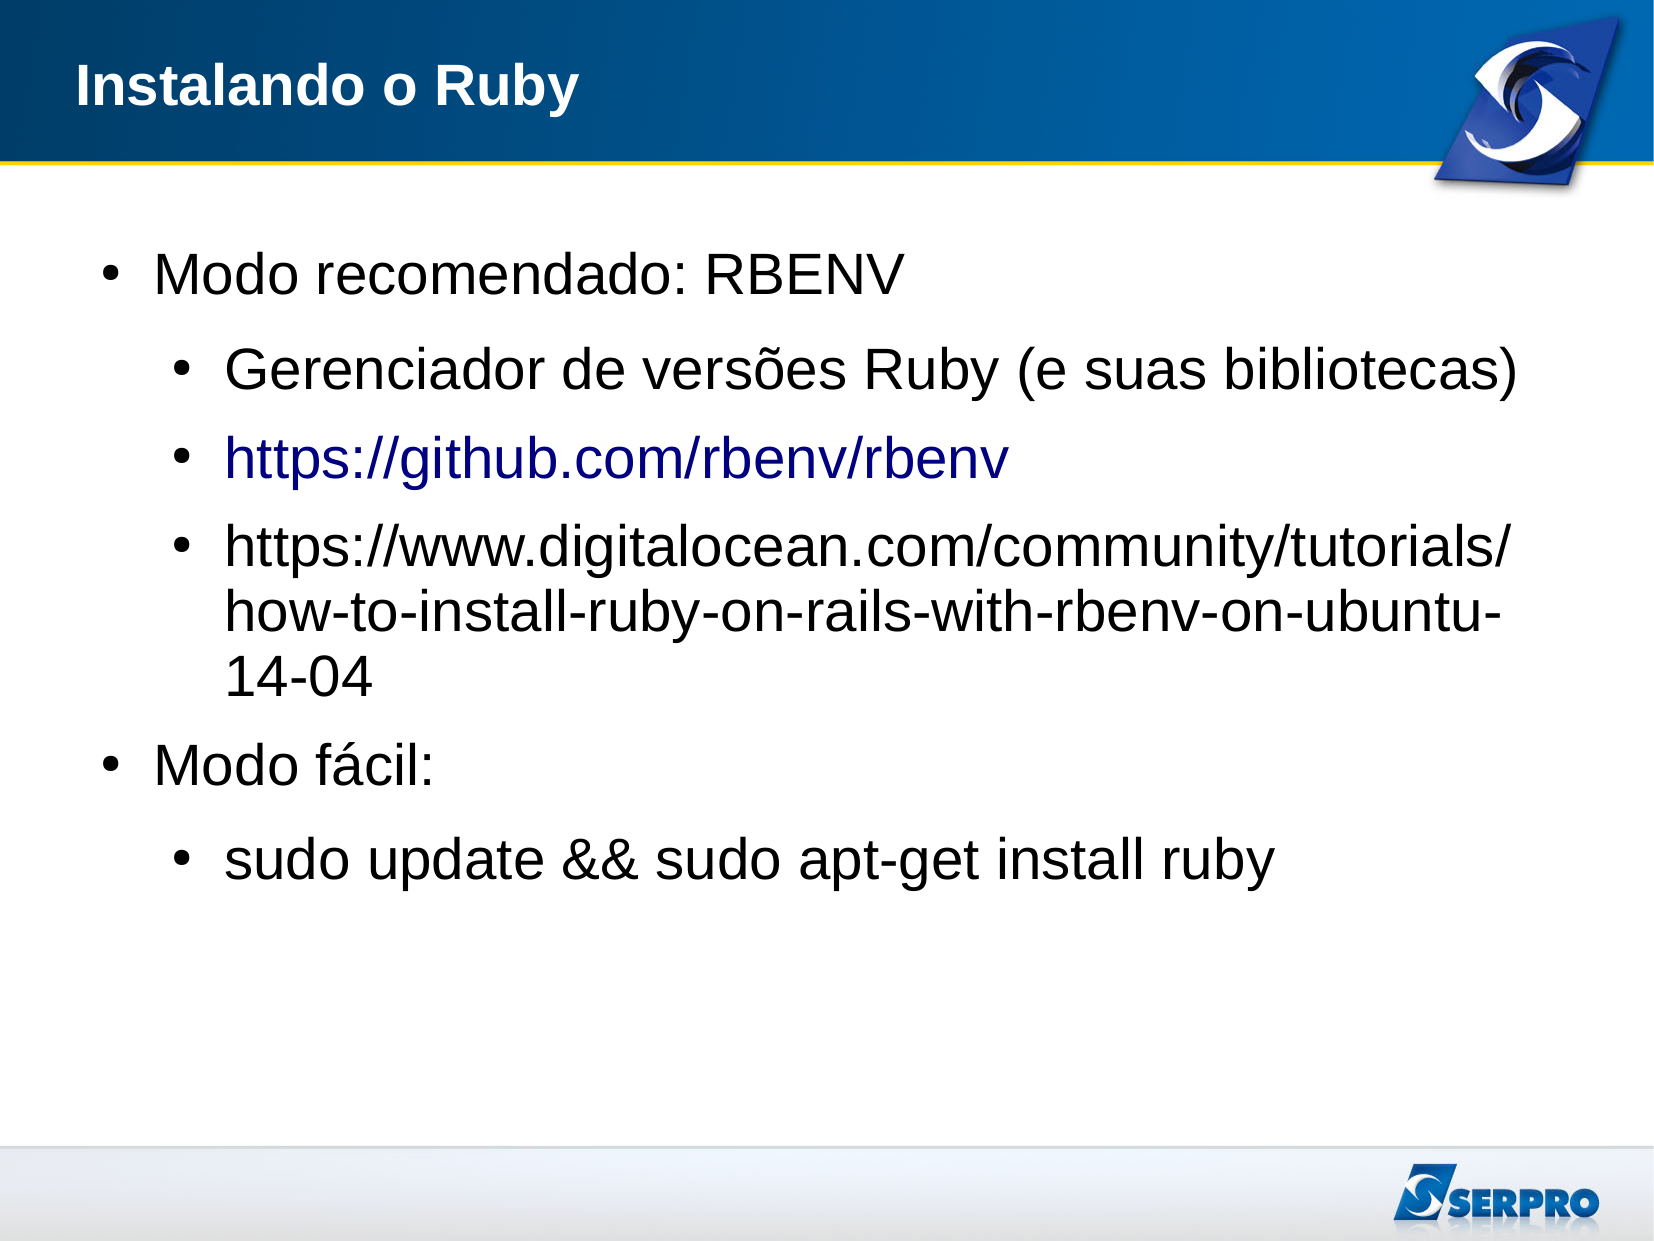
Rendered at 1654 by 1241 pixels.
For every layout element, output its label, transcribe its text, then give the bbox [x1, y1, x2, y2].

list Modo recomendado: RBENV Gerenciador de versões Ruby (e suas bibliotecas) https://github.com/rbenv/rbenv https://www.digitalocean.com/community/tutorials/how-to-install-ruby-on-rails-with-rbenv-on-ubuntu-14-04 Modo fácil: sudo update && sudo apt-get install ruby [82, 242, 1571, 962]
title Instalando o Ruby [75, 41, 1434, 130]
picture [0, 0, 1654, 1241]
